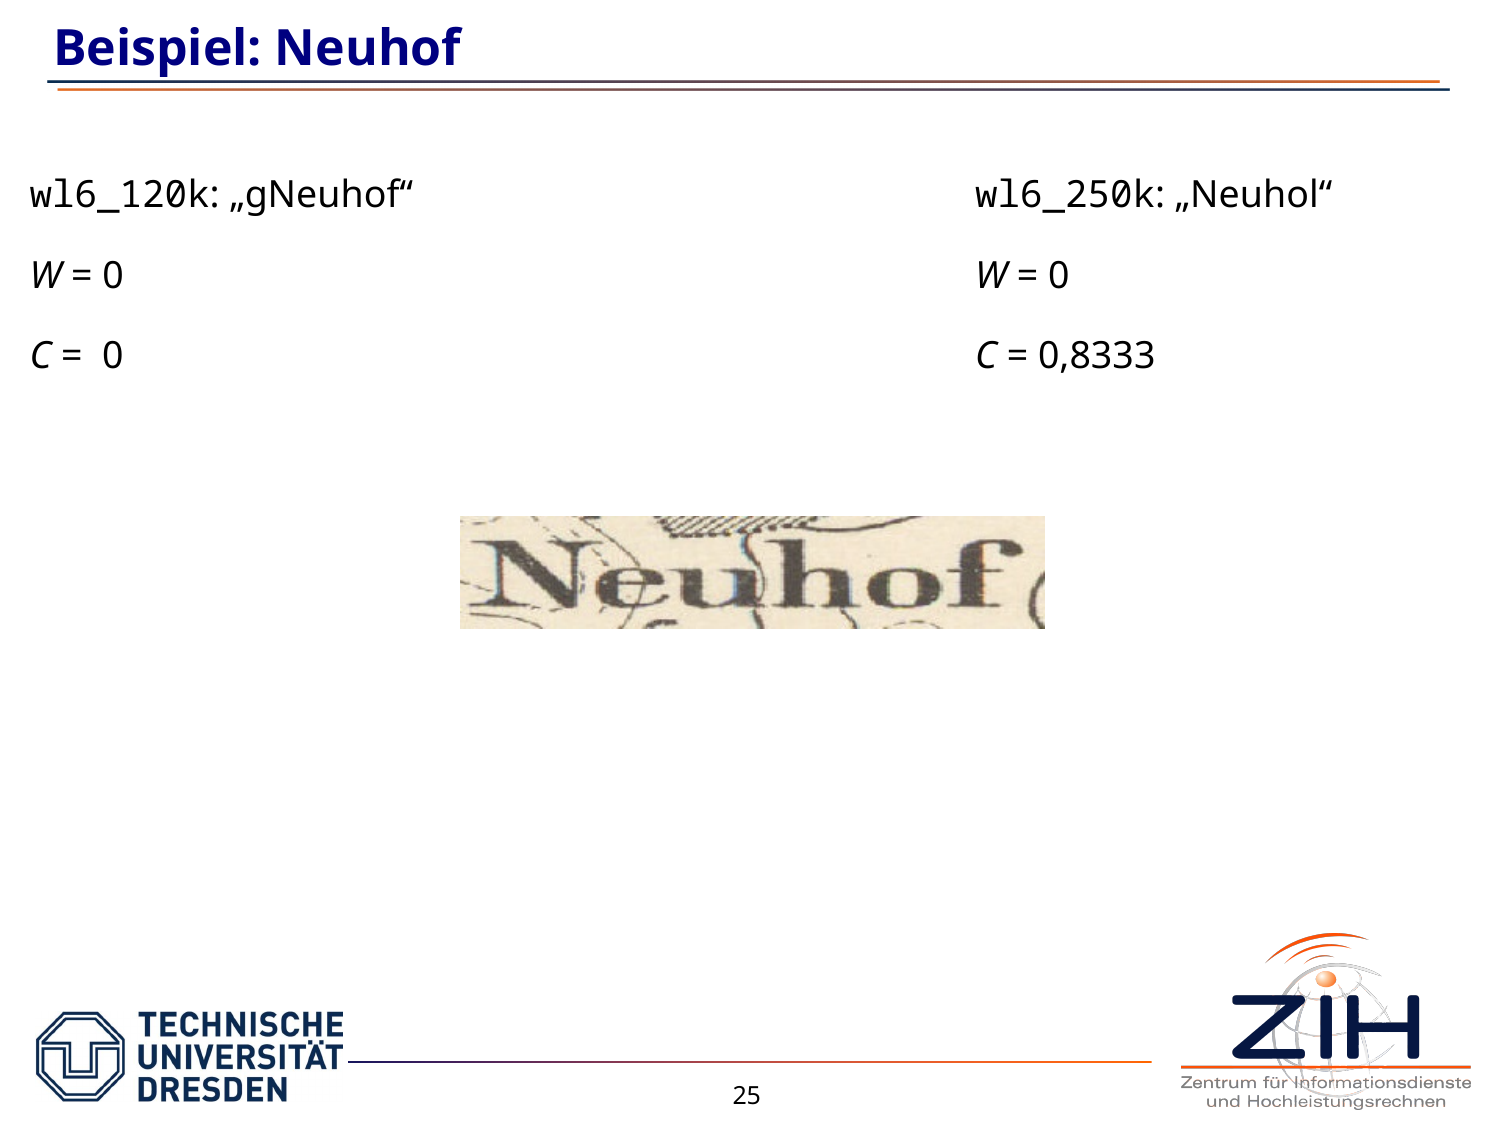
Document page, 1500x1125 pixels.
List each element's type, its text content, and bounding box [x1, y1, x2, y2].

picture [47, 80, 1450, 91]
picture [1181, 933, 1471, 1110]
list wl6_250k: „Neuhol“ W = 0 C = 0,8333 [975, 118, 1418, 430]
list wl6_120k: „gNeuhof“ W = 0 C = 0 [29, 118, 707, 430]
picture [460, 516, 1045, 629]
picture [35, 1011, 343, 1102]
title Beispiel: Neuhof [53, 12, 1453, 81]
